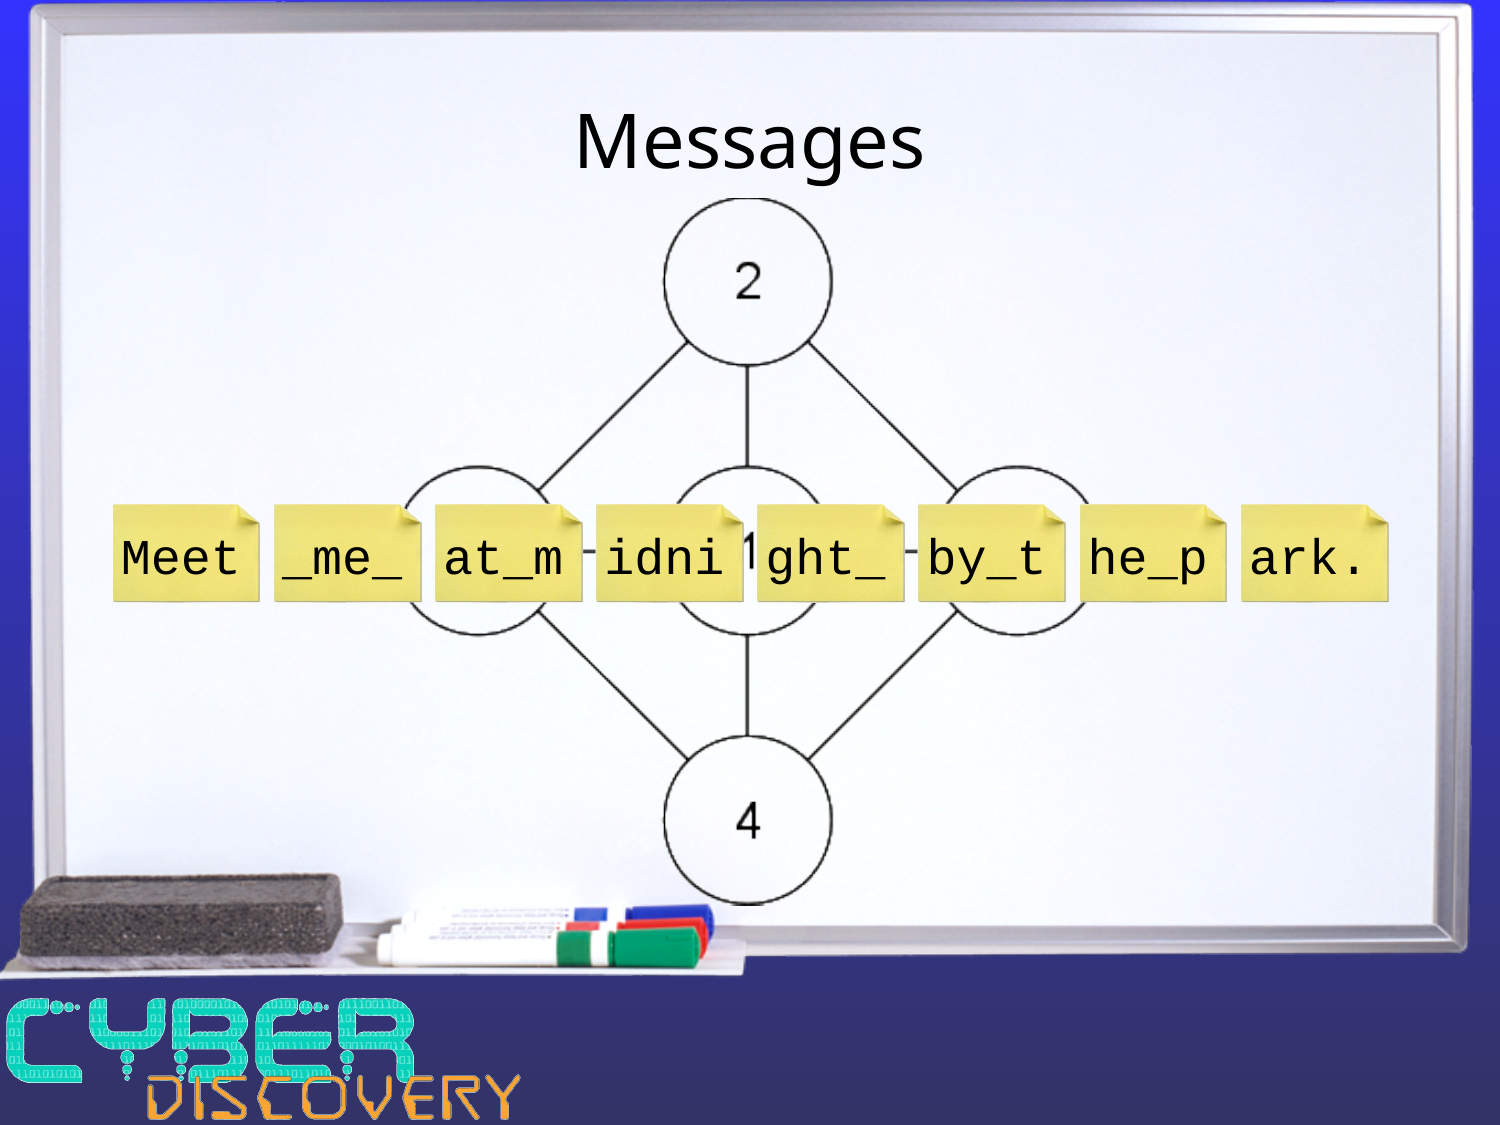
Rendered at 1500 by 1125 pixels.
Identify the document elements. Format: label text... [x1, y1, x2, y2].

picture [0, 0, 1500, 1125]
title Messages [74, 44, 1425, 233]
